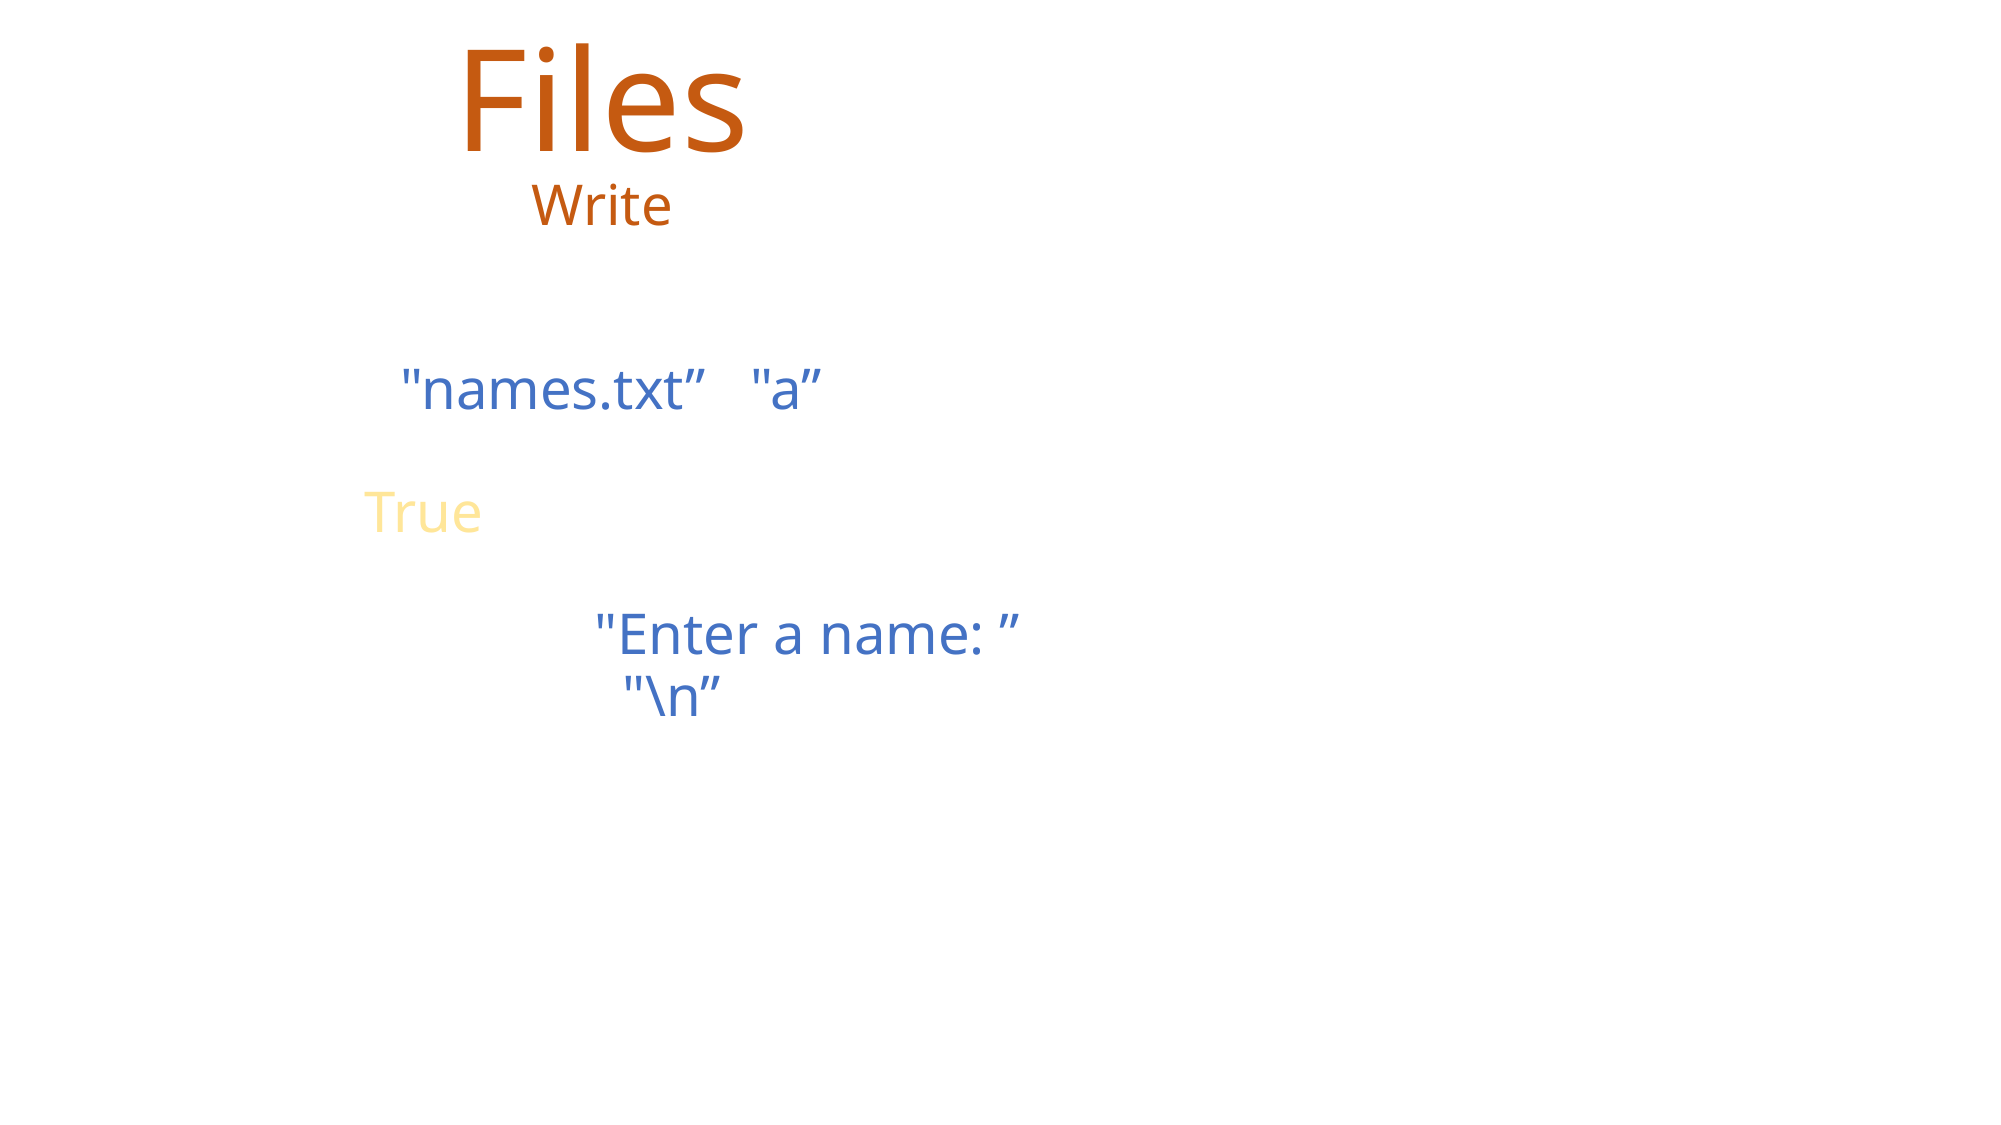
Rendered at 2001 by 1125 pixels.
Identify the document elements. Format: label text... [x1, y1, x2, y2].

list Files Write f = open( "names.txt” , "a” ) name = True while name: name = input( "Enter a name: ” ) f.write(name + "\n” ) f.close() [137, 62, 1863, 1088]
